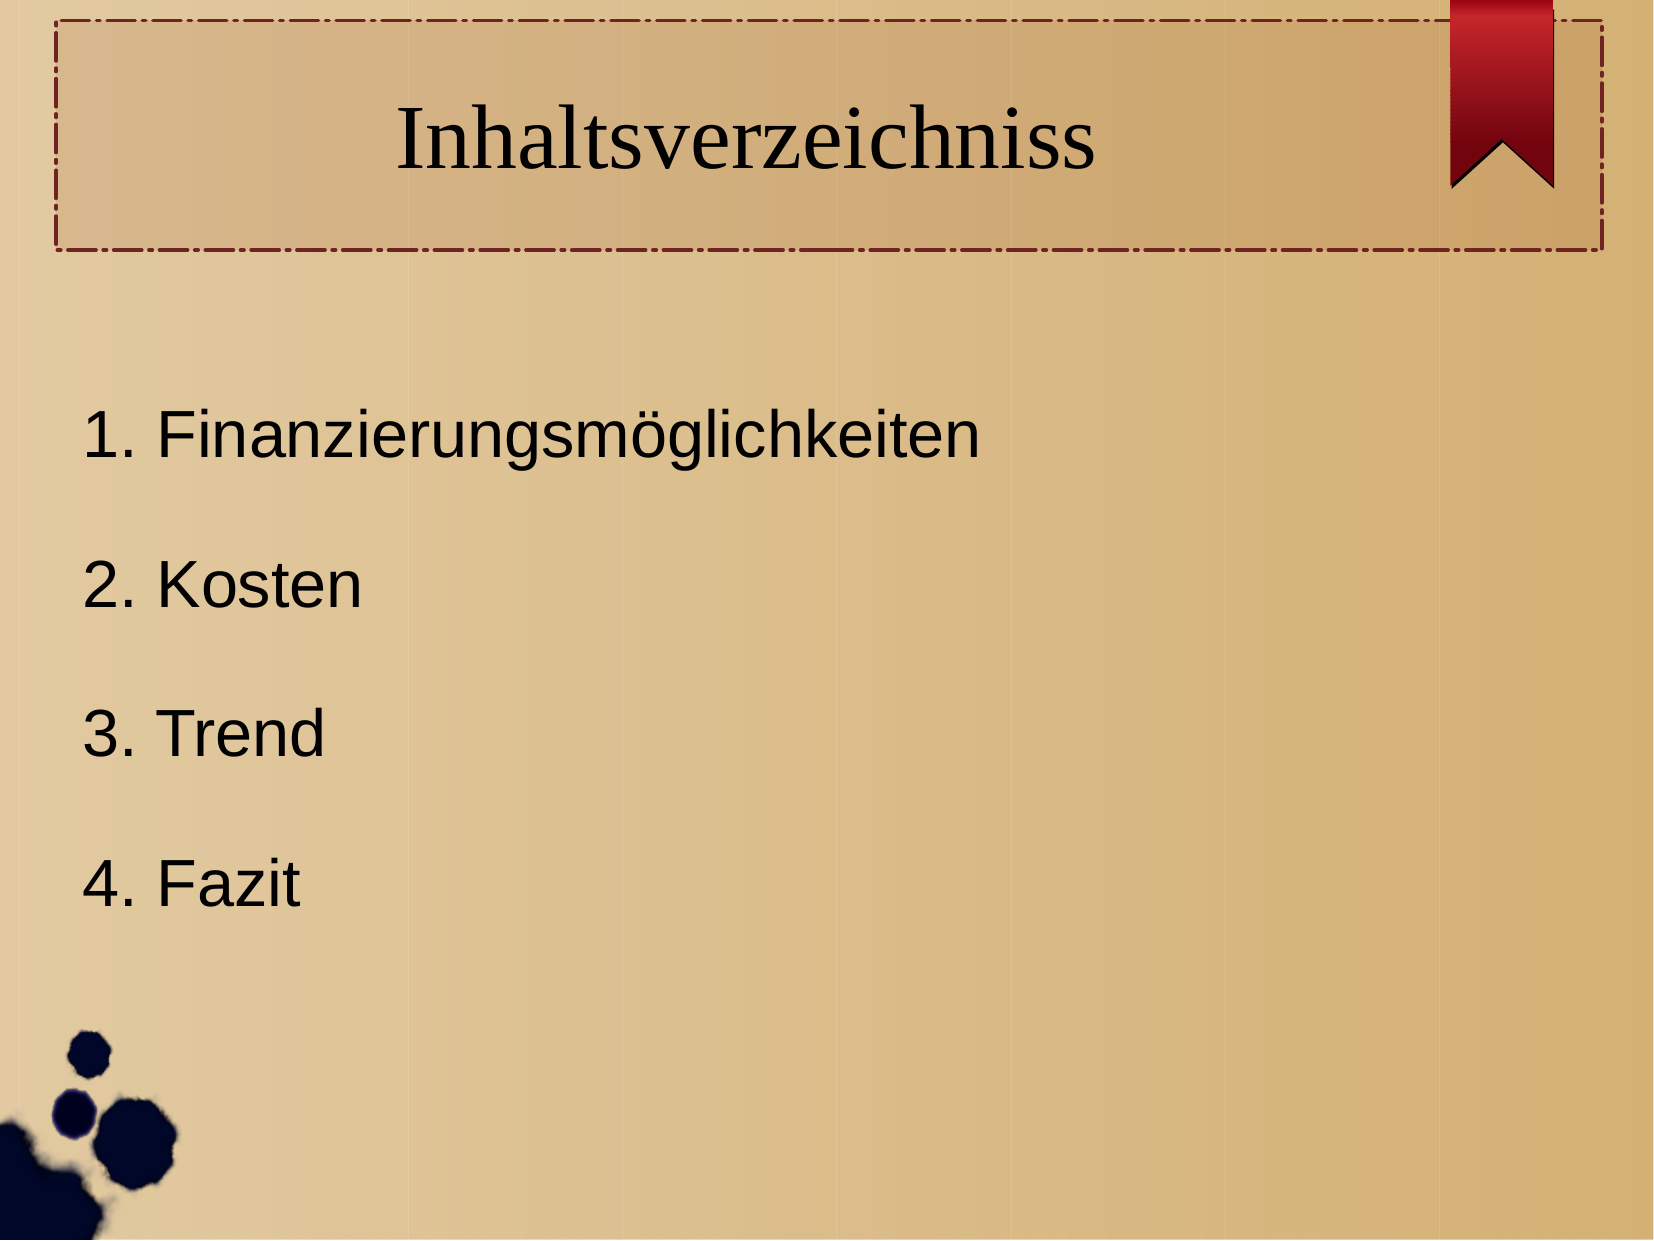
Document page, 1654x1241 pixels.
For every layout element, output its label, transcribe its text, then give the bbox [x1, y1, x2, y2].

title Inhaltsverzeichniss [82, 47, 1412, 229]
subtitle 1. Finanzierungsmöglichkeiten 2. Kosten 3. Trend 4. Fazit [82, 299, 1571, 1019]
